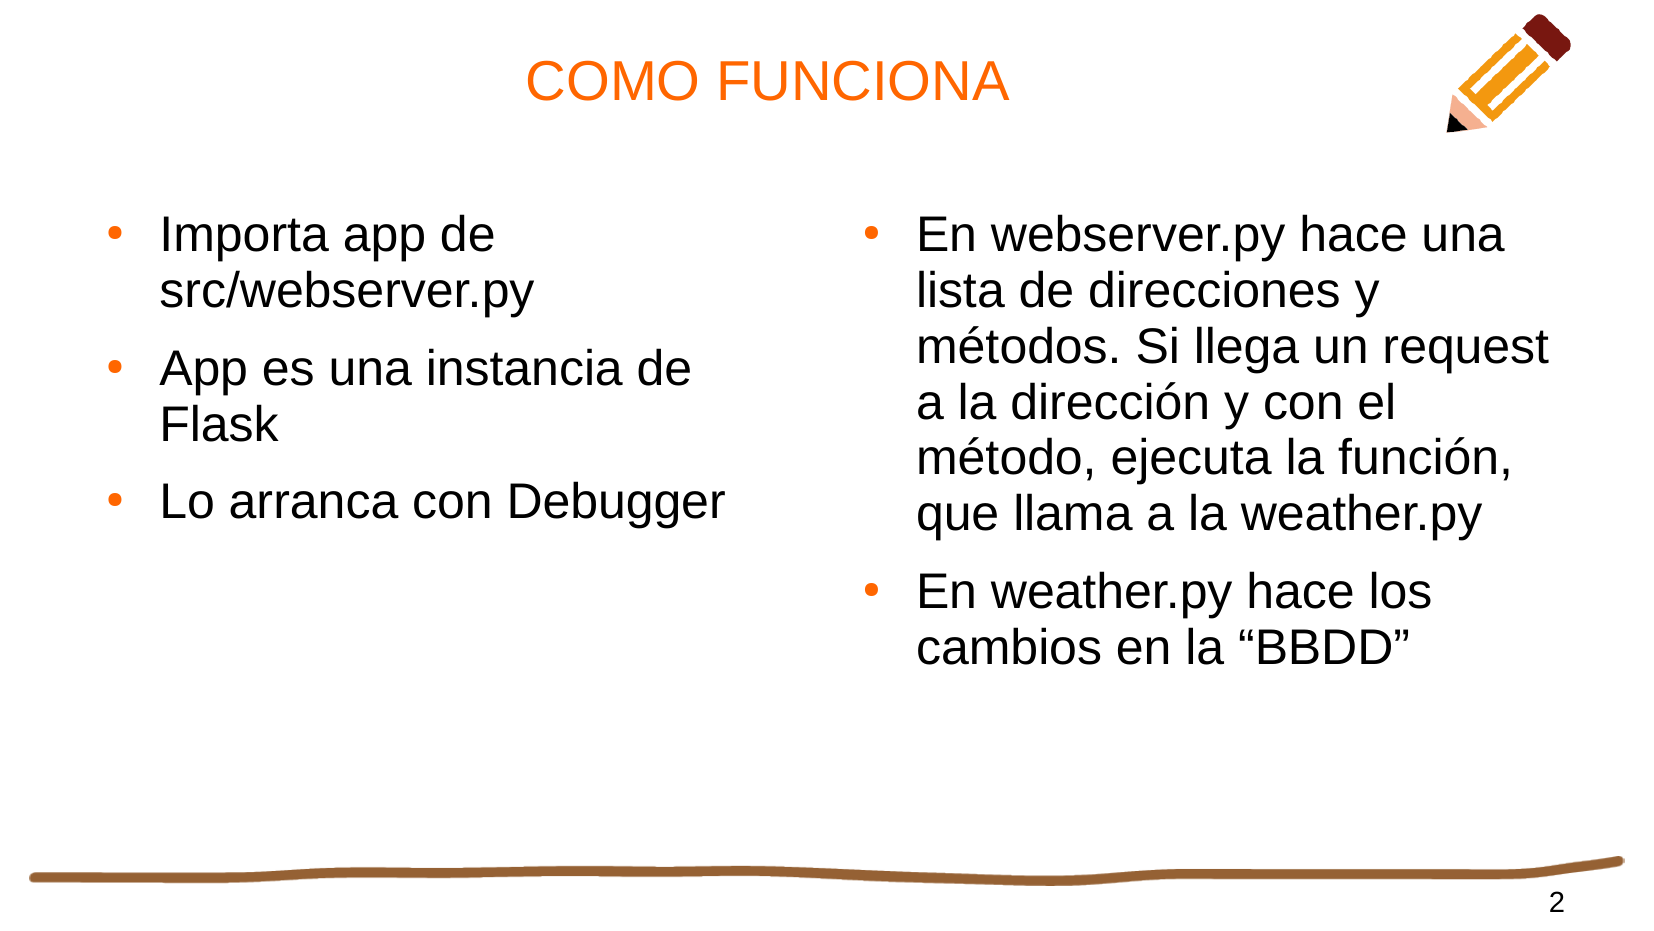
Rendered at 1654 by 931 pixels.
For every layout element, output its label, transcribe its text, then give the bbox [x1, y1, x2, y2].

title COMO FUNCIONA [88, 29, 1447, 133]
list En webserver.py hace una lista de direcciones y métodos. Si llega un request a la dirección y con el método, ejecuta la función, que llama a la weather.py En weather.py hace los cambios en la “BBDD” [845, 206, 1566, 857]
picture [1446, 14, 1571, 133]
list Importa app de src/webserver.py App es una instancia de Flask Lo arranca con Debugger [88, 206, 809, 857]
picture [29, 856, 1625, 886]
